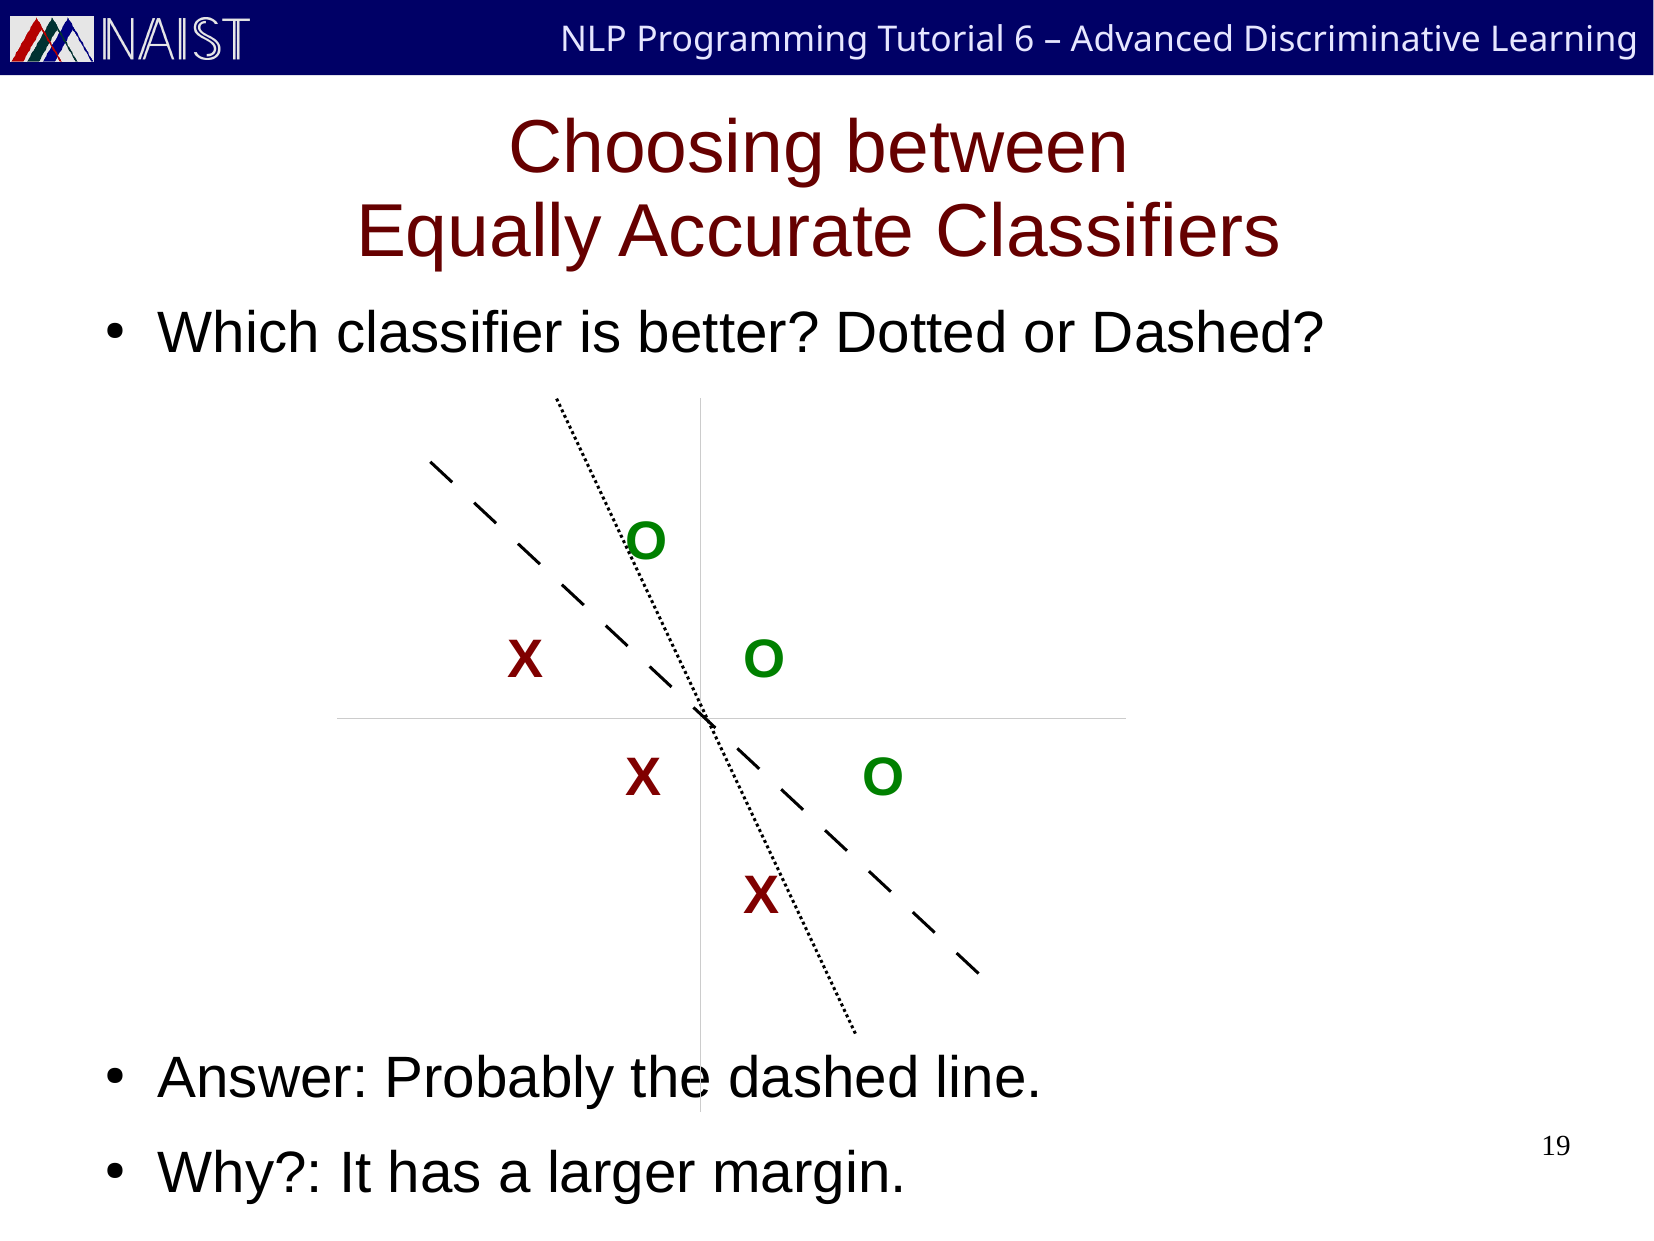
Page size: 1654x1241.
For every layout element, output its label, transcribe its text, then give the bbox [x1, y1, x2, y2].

text_box X [729, 857, 796, 942]
text_box X [611, 739, 678, 815]
picture [102, 17, 251, 60]
picture [10, 16, 94, 62]
title Choosing between Equally Accurate Classifiers [75, 92, 1564, 285]
text_box O [729, 621, 802, 697]
text_box X [492, 621, 559, 697]
list Which classifier is better? Dotted or Dashed? Answer: Probably the dashed line. Why?: It has a larger margin. [86, 300, 1576, 1205]
text_box O [611, 503, 683, 579]
text_box O [847, 739, 920, 815]
